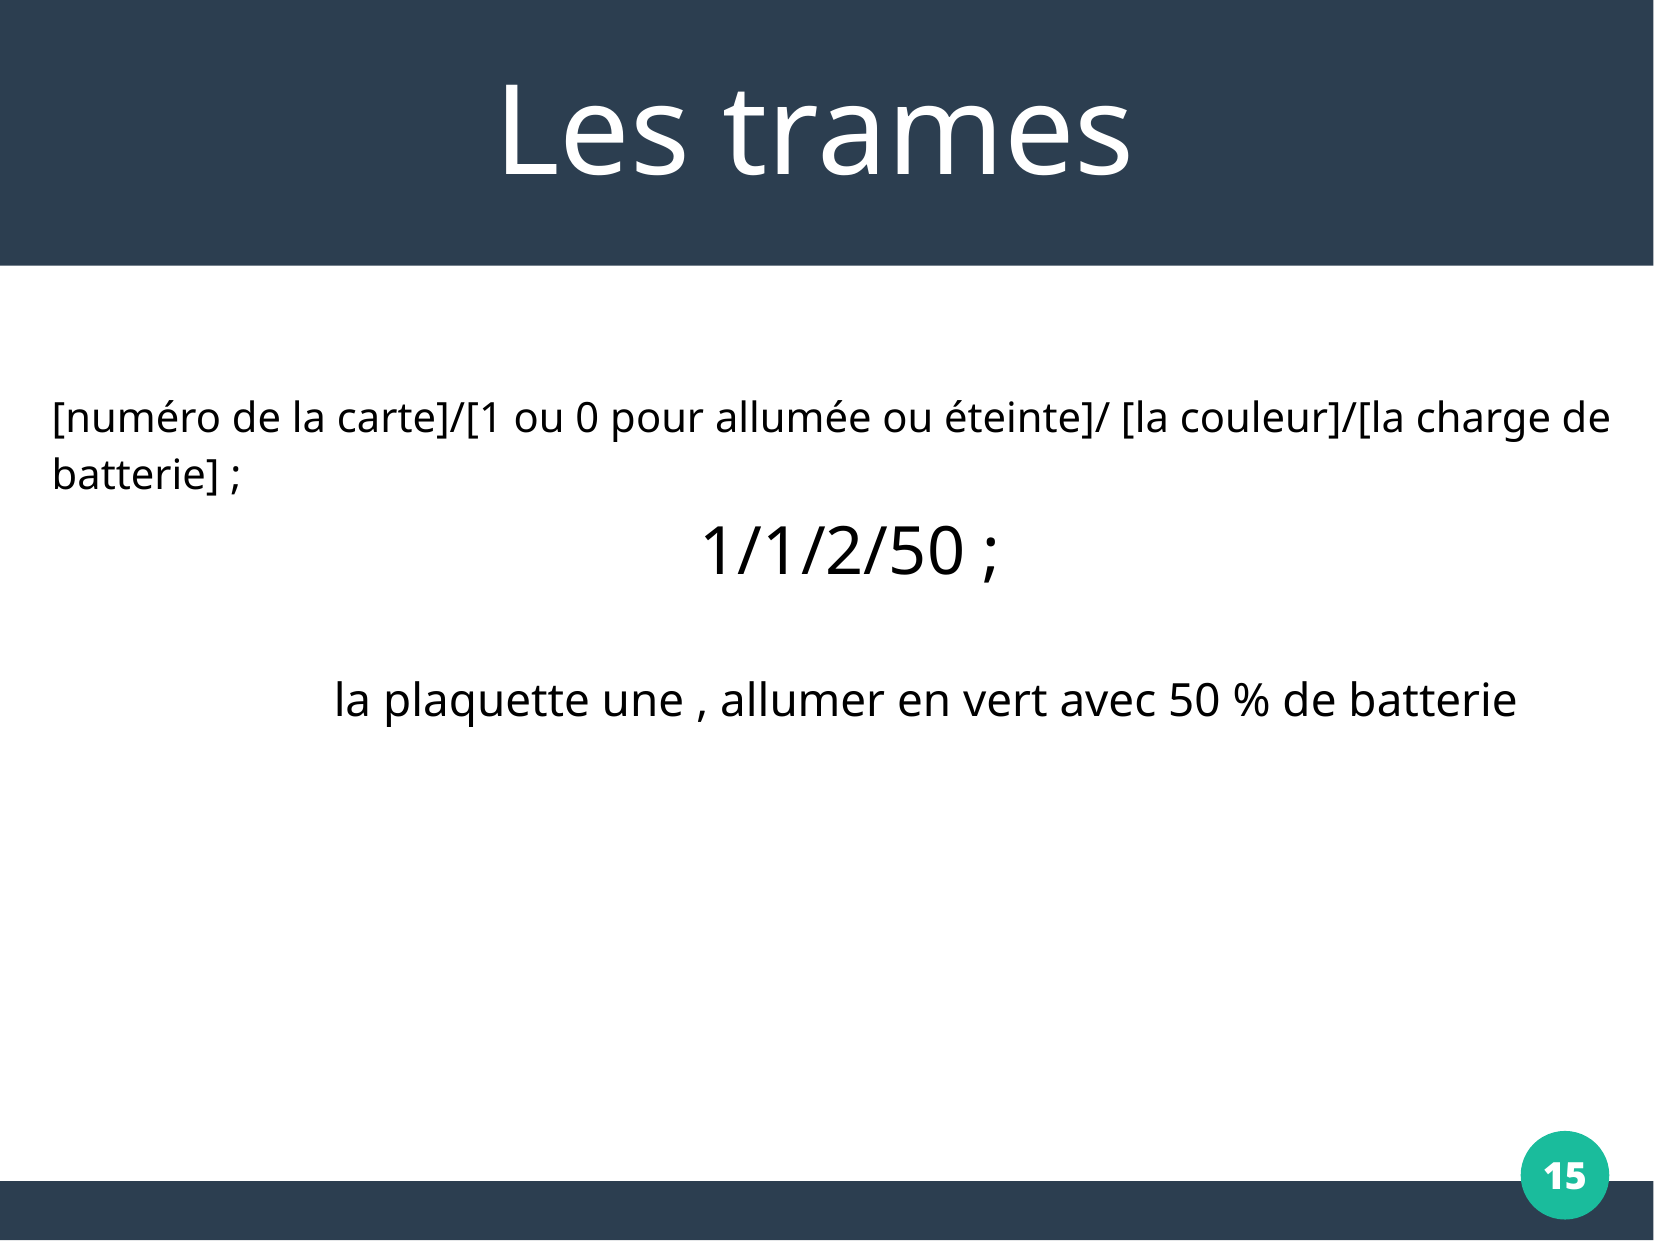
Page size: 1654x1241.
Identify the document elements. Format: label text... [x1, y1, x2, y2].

text_box Les trames [23, 40, 1607, 213]
text_box la plaquette une , allumer en vert avec 50 % de batterie [318, 660, 1536, 733]
text_box [numéro de la carte]/[1 ou 0 pour allumée ou éteinte]/ [la couleur]/[la charge de batterie] ; [36, 380, 1632, 475]
text_box 1/1/2/50 ; [685, 496, 1229, 595]
